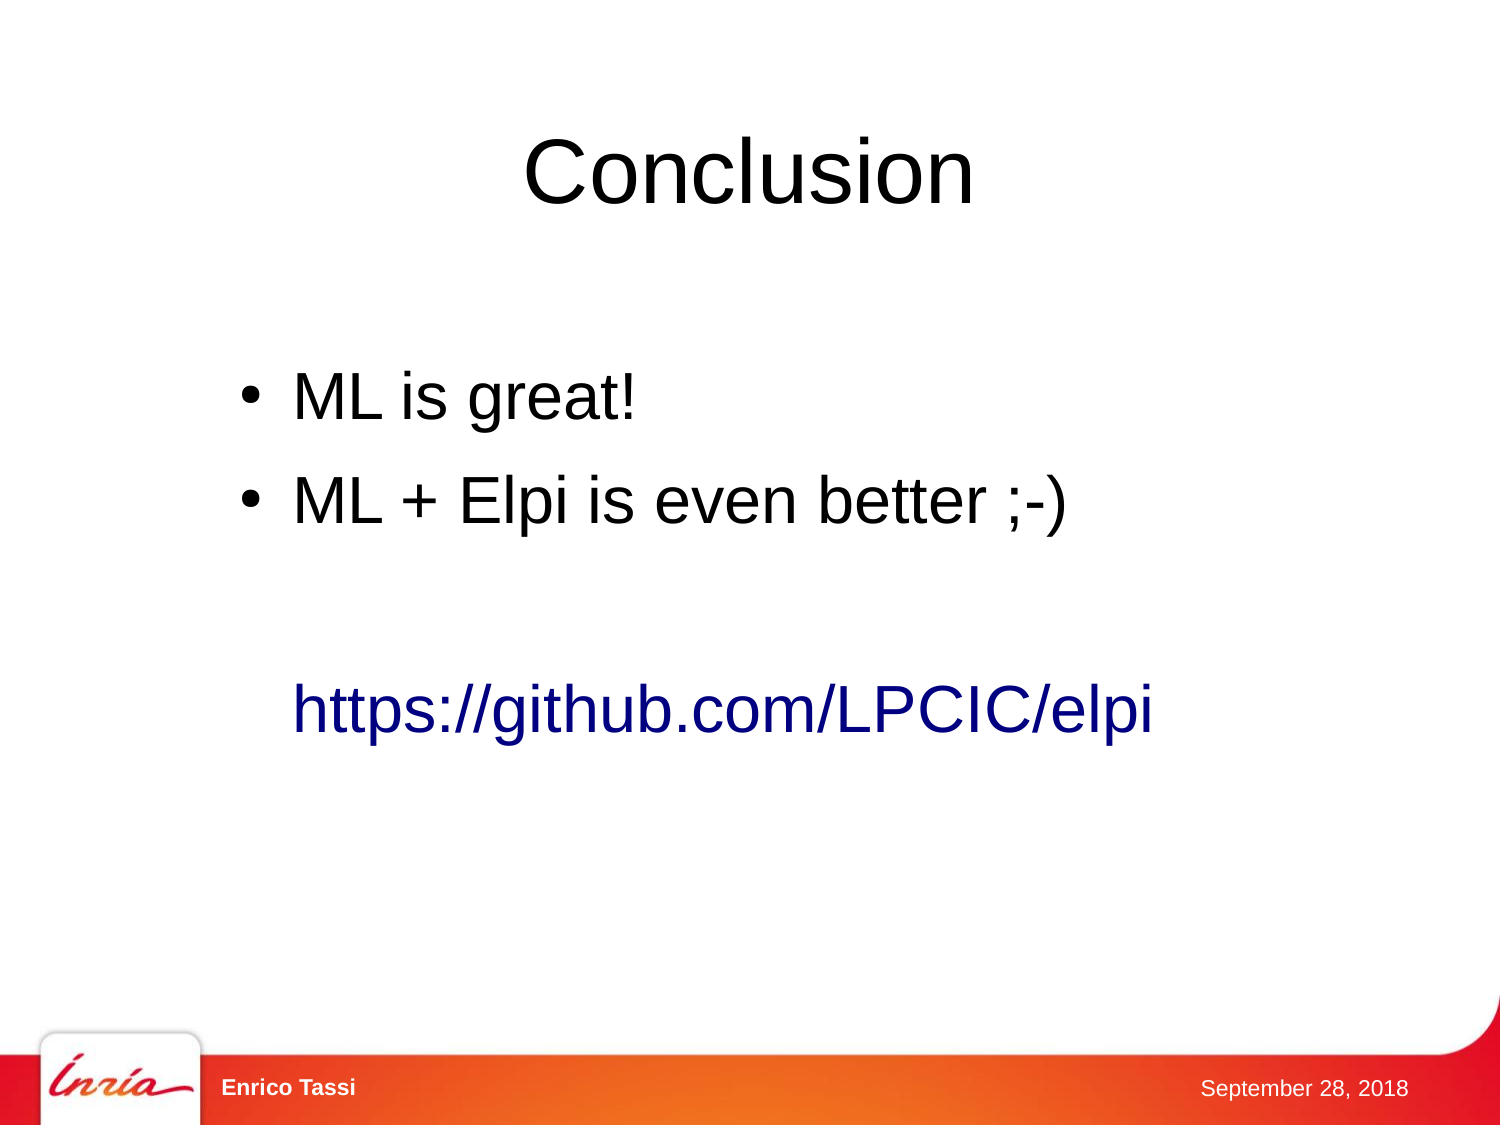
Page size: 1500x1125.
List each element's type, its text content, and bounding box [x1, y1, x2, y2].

list ML is great! ML + Elpi is even better ;-) https://github.com/LPCIC/elpi [221, 358, 1459, 1049]
picture [0, 947, 1500, 1125]
title Conclusion [131, 77, 1369, 266]
